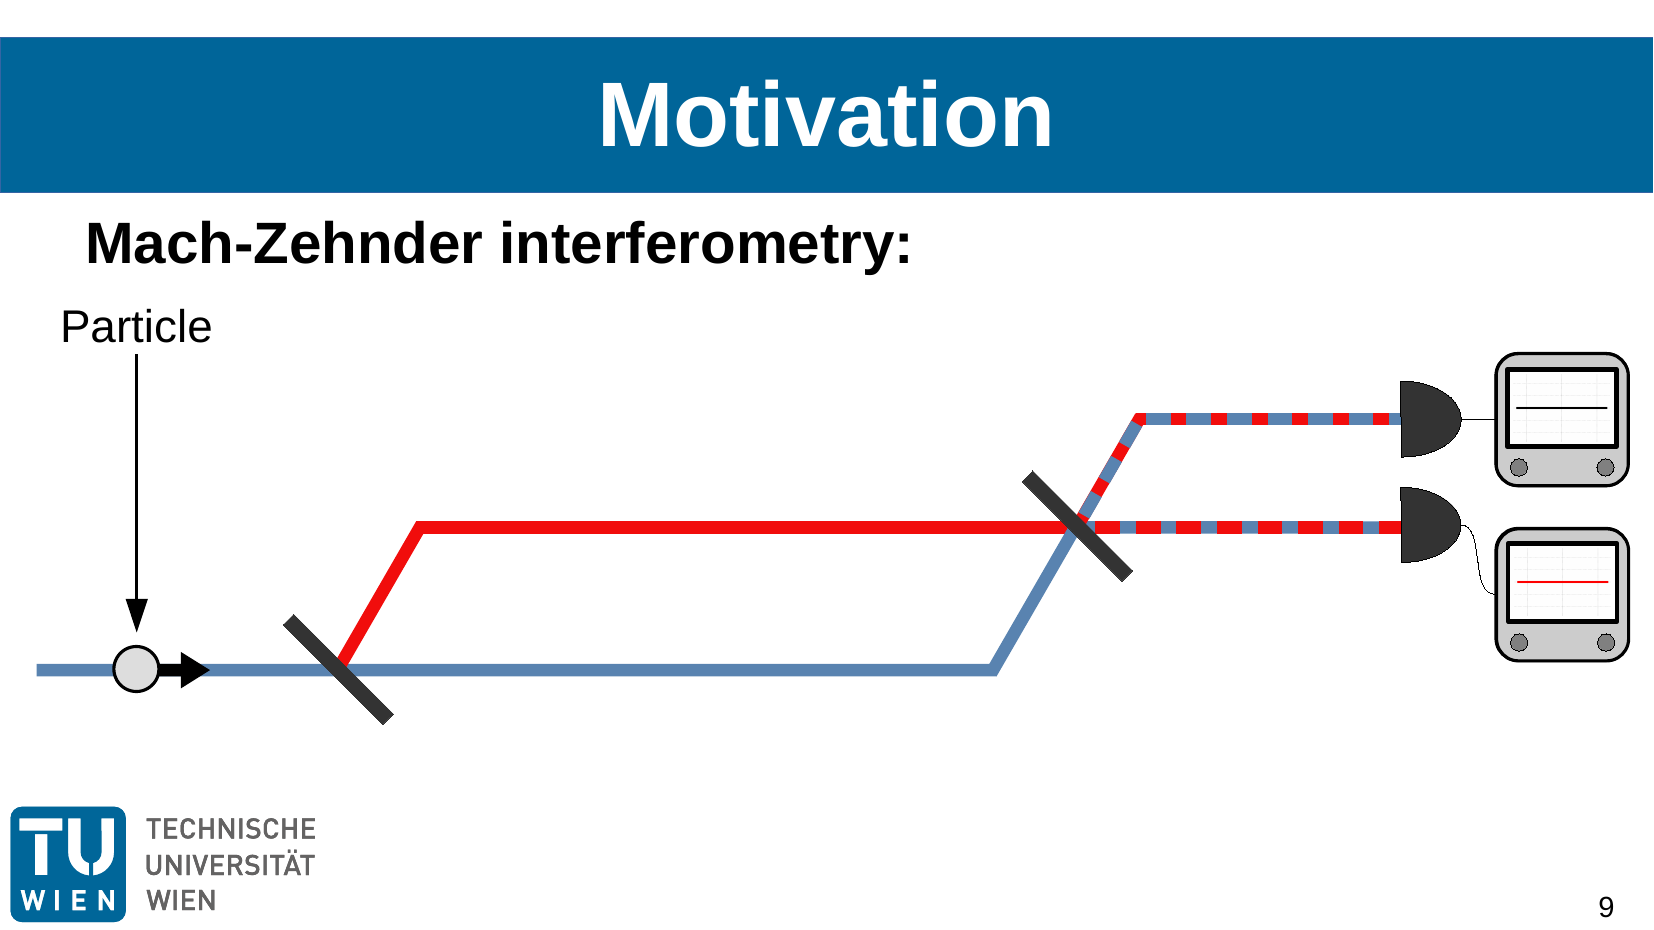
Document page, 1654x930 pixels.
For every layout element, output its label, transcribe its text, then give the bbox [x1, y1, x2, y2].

text_box [113, 646, 159, 692]
title Motivation [0, 37, 1653, 193]
text_box [1400, 487, 1461, 563]
list Mach-Zehnder interferometry: [85, 210, 975, 285]
text_box [283, 614, 394, 725]
text_box [1495, 528, 1629, 661]
text_box [1495, 353, 1629, 486]
picture [1509, 371, 1614, 445]
text_box [1022, 470, 1133, 582]
text_box Particle [45, 293, 228, 360]
picture [1510, 546, 1615, 619]
text_box [1400, 381, 1462, 458]
